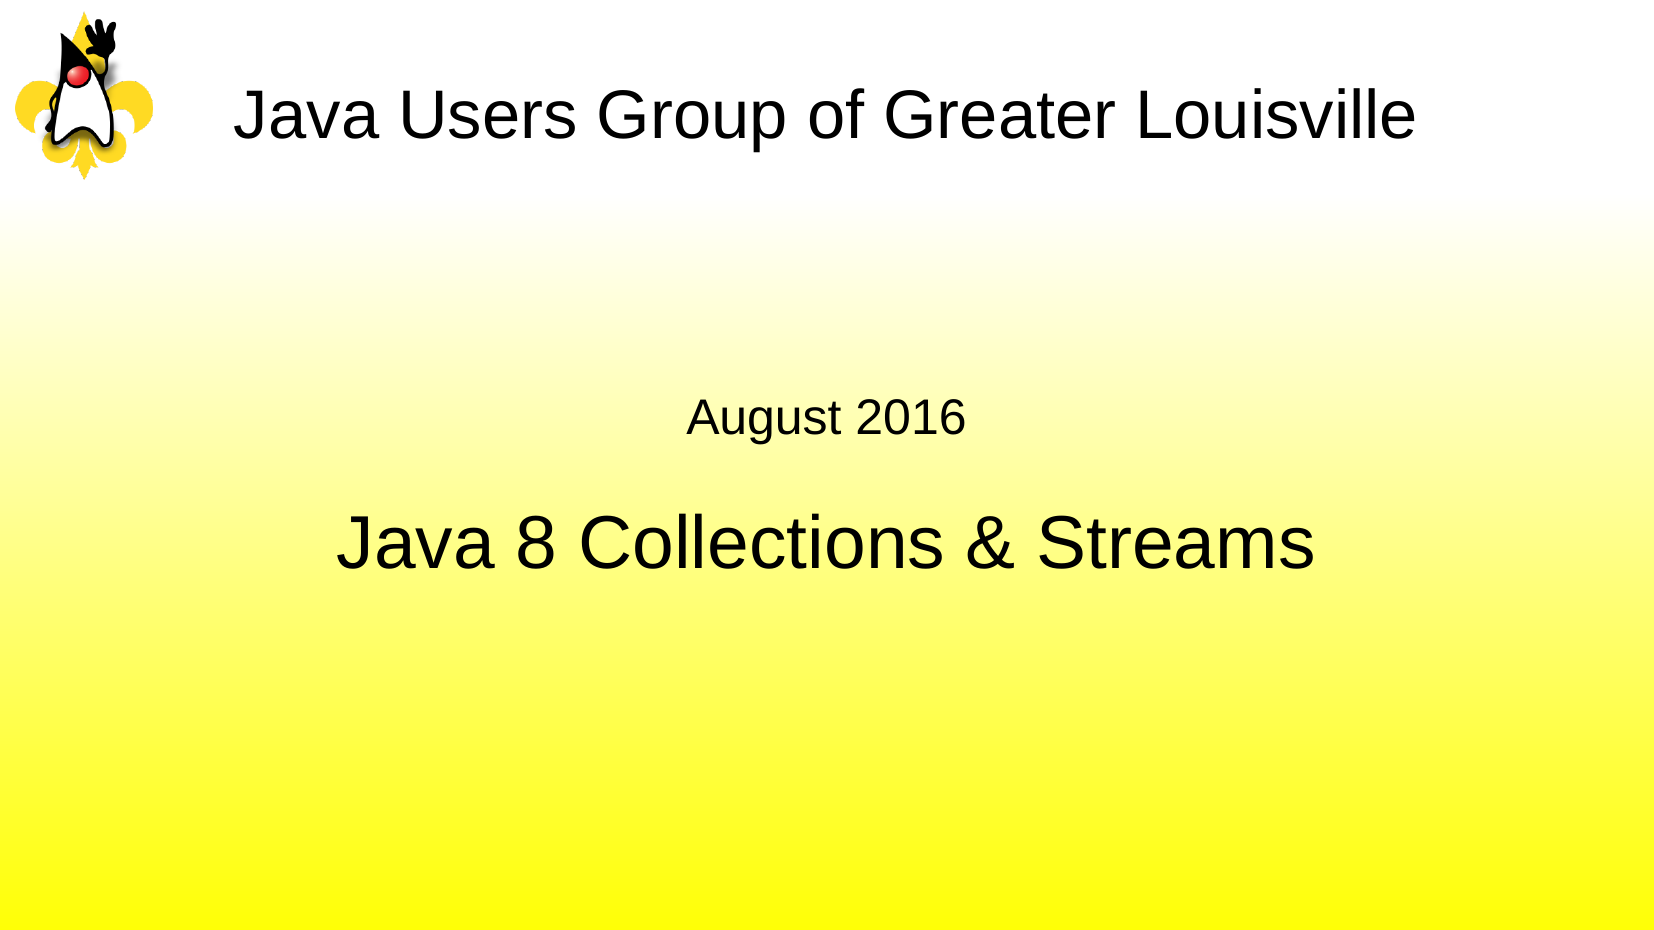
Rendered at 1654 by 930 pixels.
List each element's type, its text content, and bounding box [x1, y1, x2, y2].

picture [15, 11, 153, 180]
subtitle August 2016 Java 8 Collections & Streams [82, 217, 1571, 757]
title Java Users Group of Greater Louisville [82, 36, 1571, 193]
